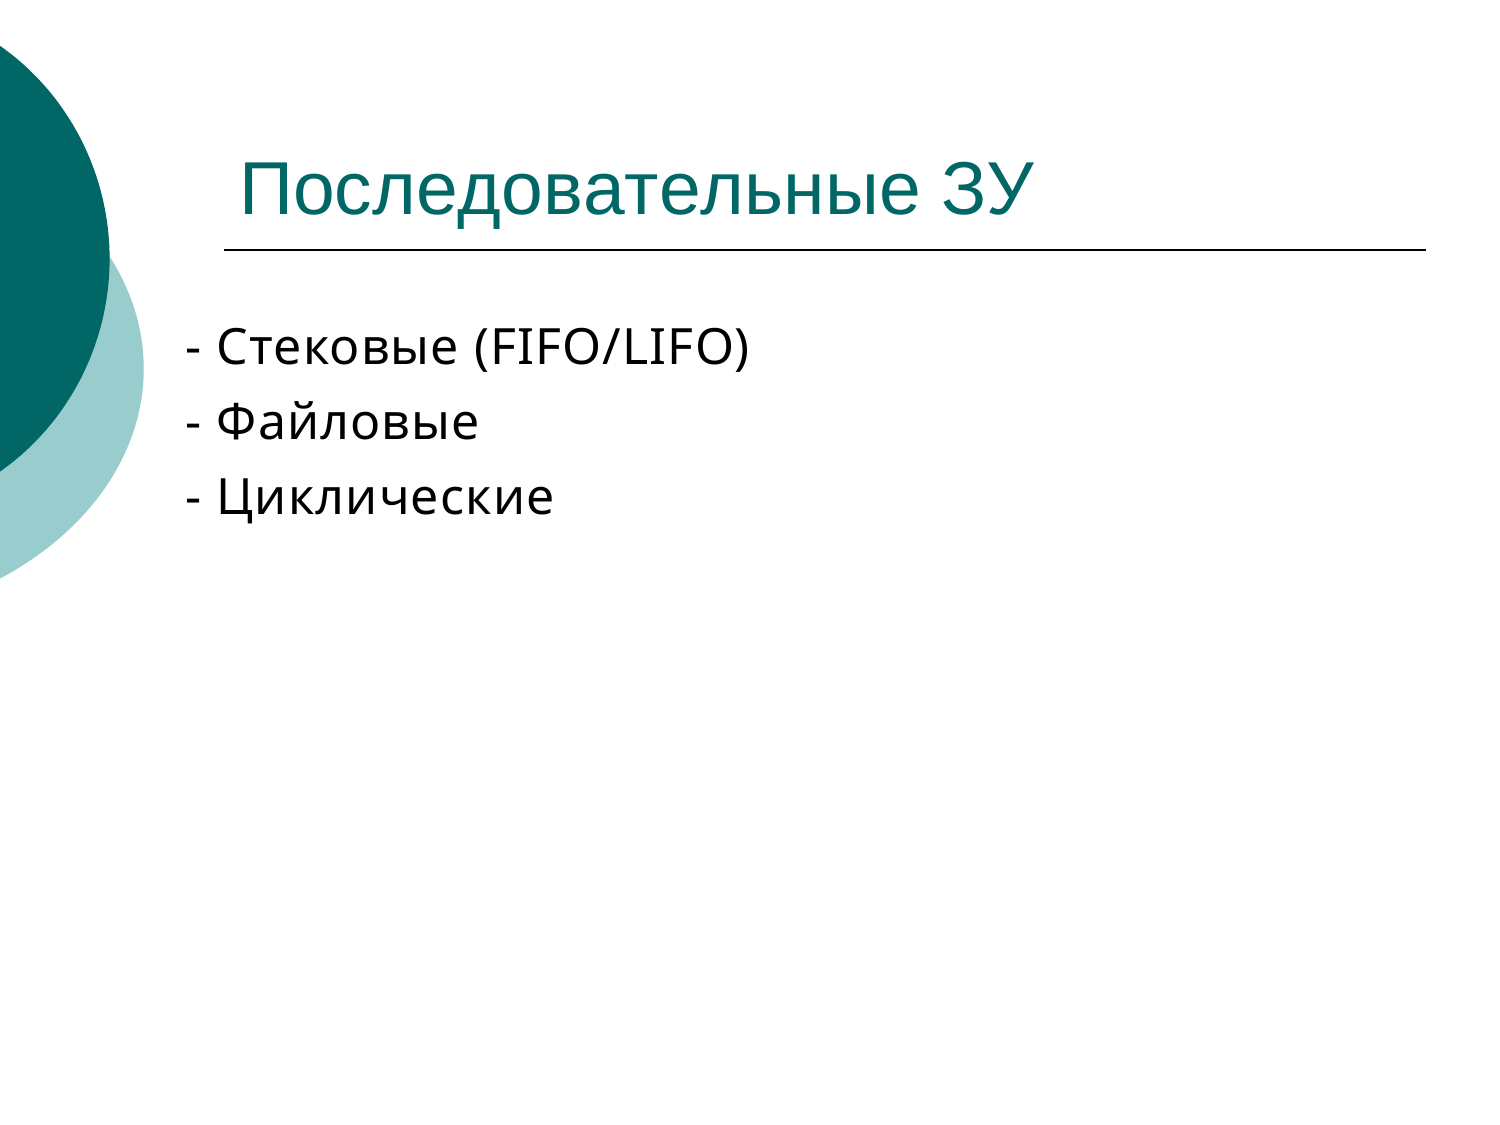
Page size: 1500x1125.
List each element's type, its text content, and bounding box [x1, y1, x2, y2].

subtitle [224, 49, 1425, 975]
text_box - Стековые (FIFO/LIFO) - Файловые - Циклические [170, 307, 1359, 957]
